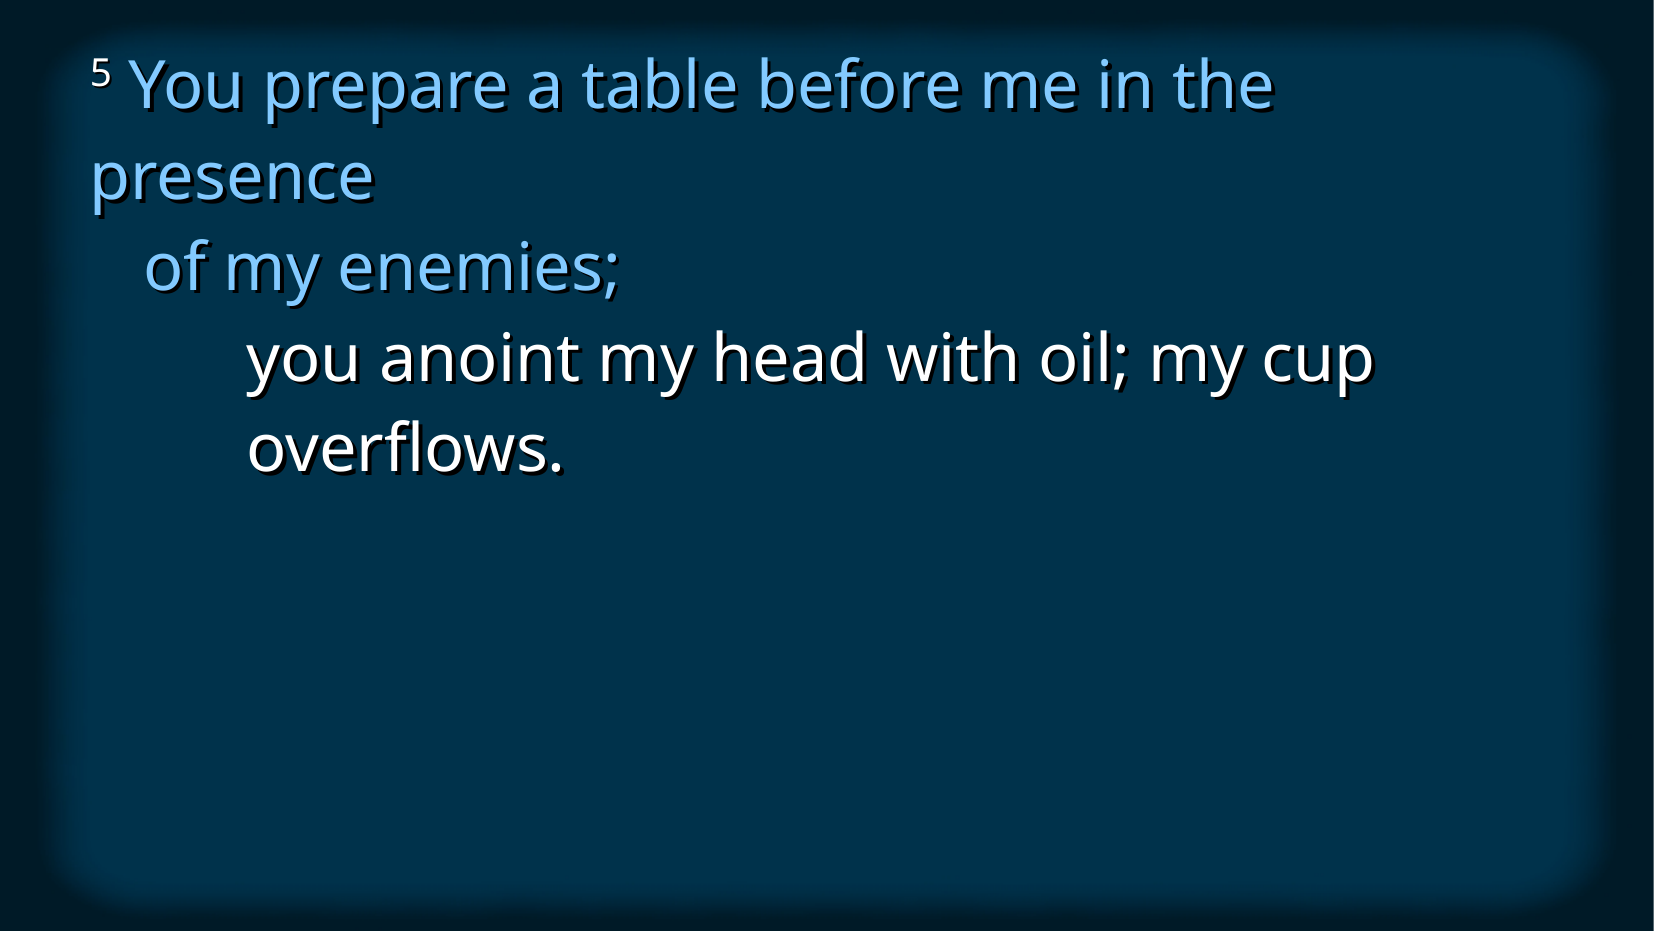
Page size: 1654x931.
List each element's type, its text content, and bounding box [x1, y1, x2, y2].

text_box 5 You prepare a table before me in the presence of my enemies; you anoint my head with oil; my cup overflows. [75, 30, 1576, 459]
picture [0, 0, 1654, 931]
